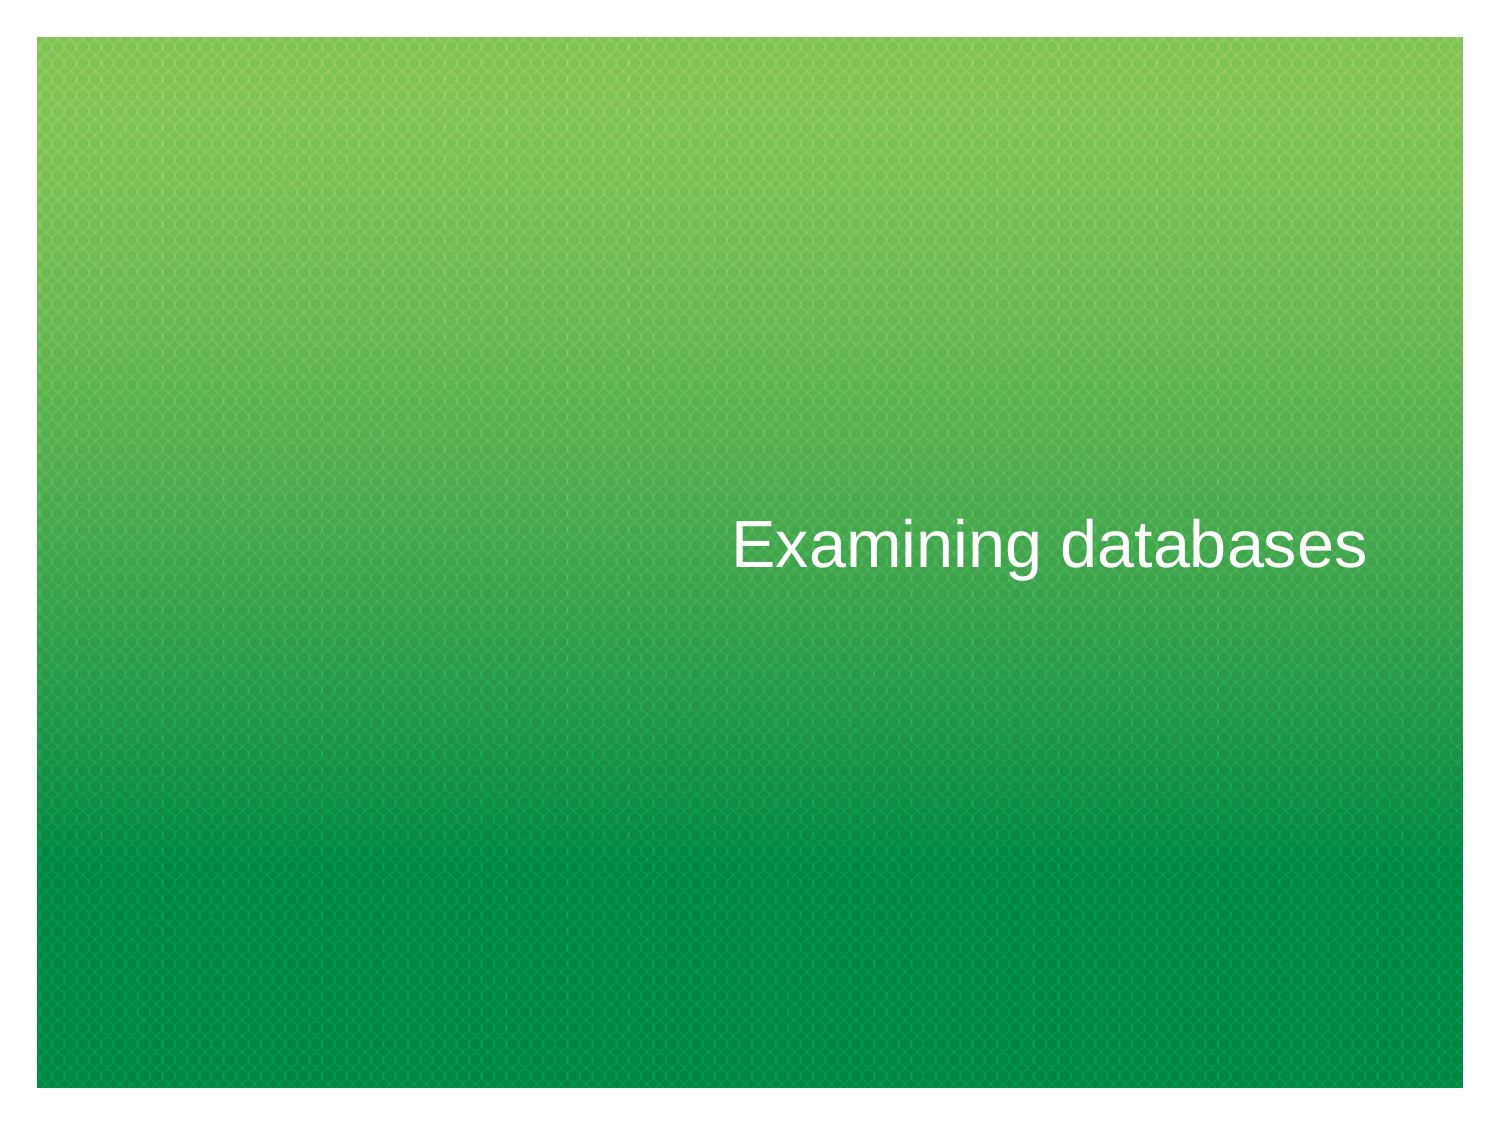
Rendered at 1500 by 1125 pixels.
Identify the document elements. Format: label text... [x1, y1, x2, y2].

title Examining databases [135, 450, 1369, 638]
picture [37, 37, 1463, 1088]
